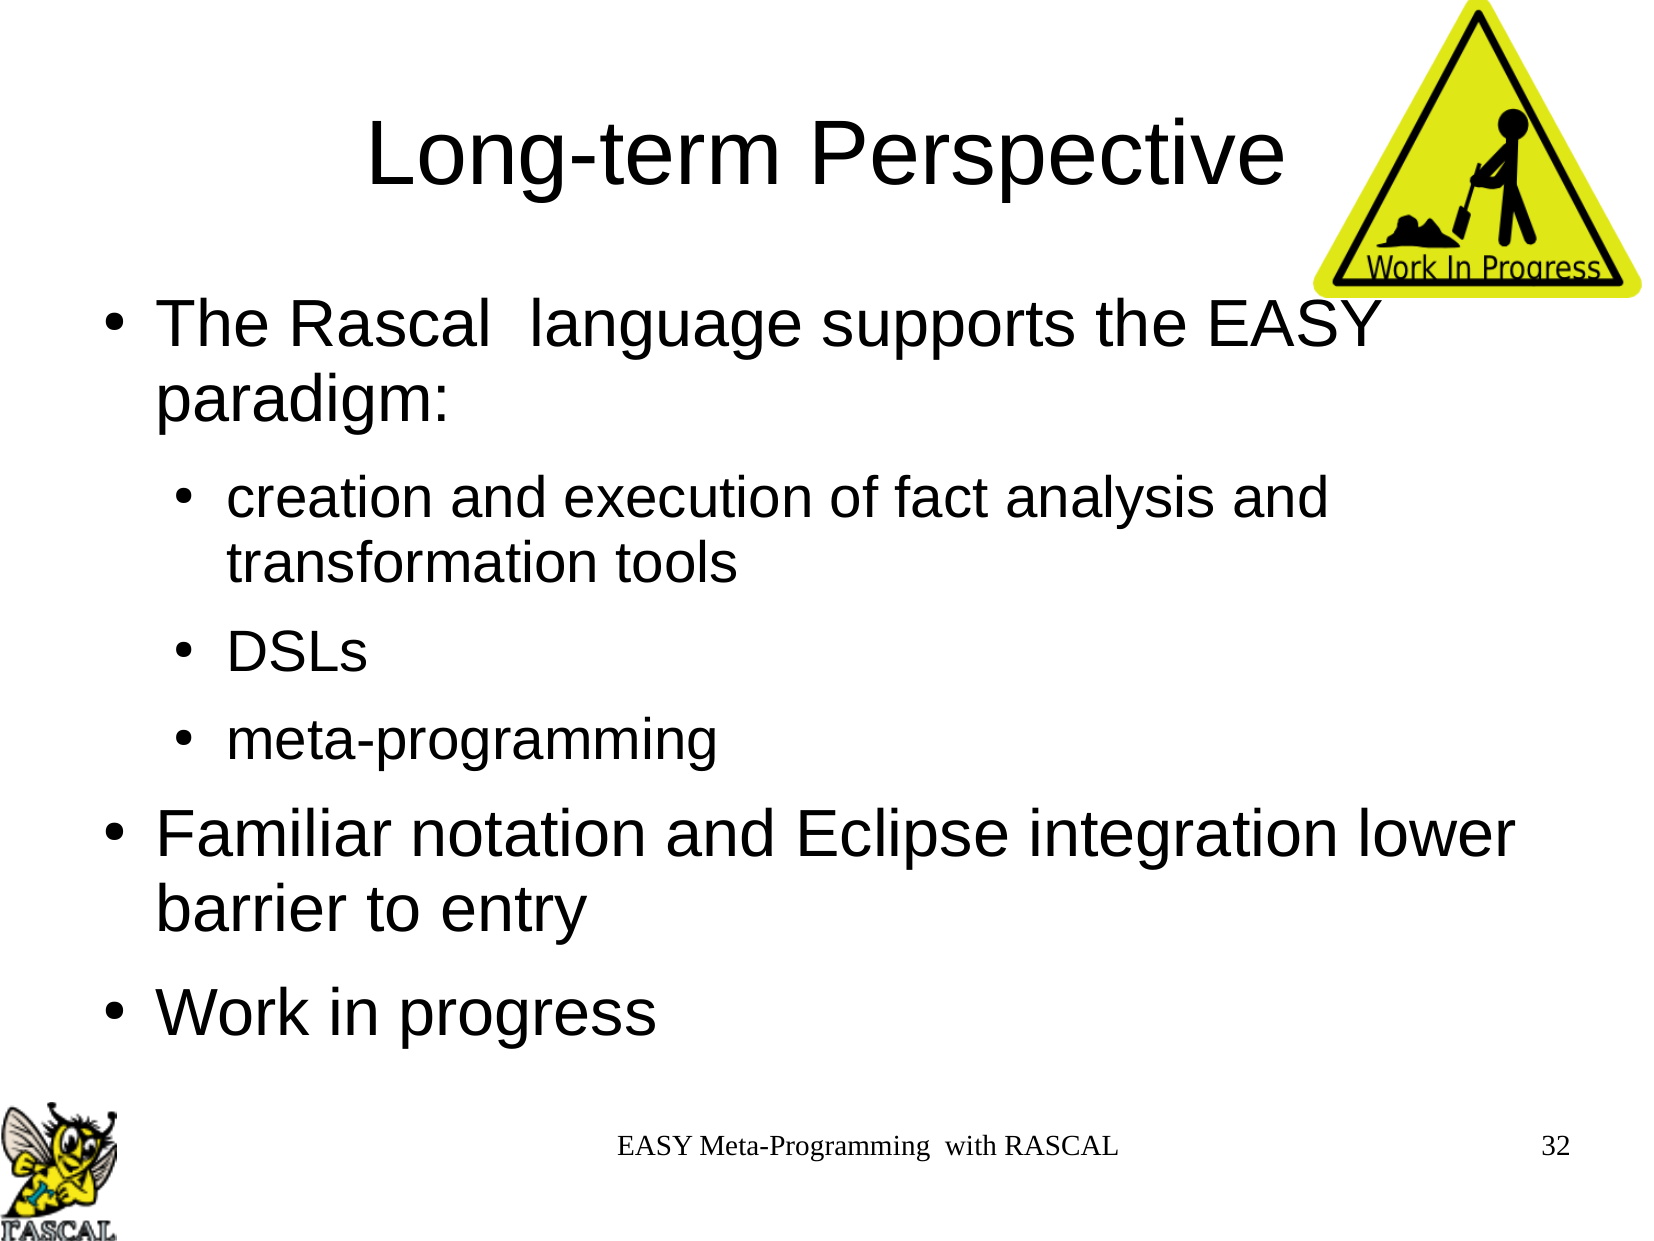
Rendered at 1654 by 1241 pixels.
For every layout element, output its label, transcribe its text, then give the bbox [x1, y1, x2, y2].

list The Rascal language supports the EASY paradigm: creation and execution of fact analysis and transformation tools DSLs meta-programming Familiar notation and Eclipse integration lower barrier to entry Work in progress [84, 285, 1573, 1105]
title Long-term Perspective [82, 49, 1313, 257]
picture [1313, 0, 1642, 298]
picture [0, 1102, 117, 1241]
